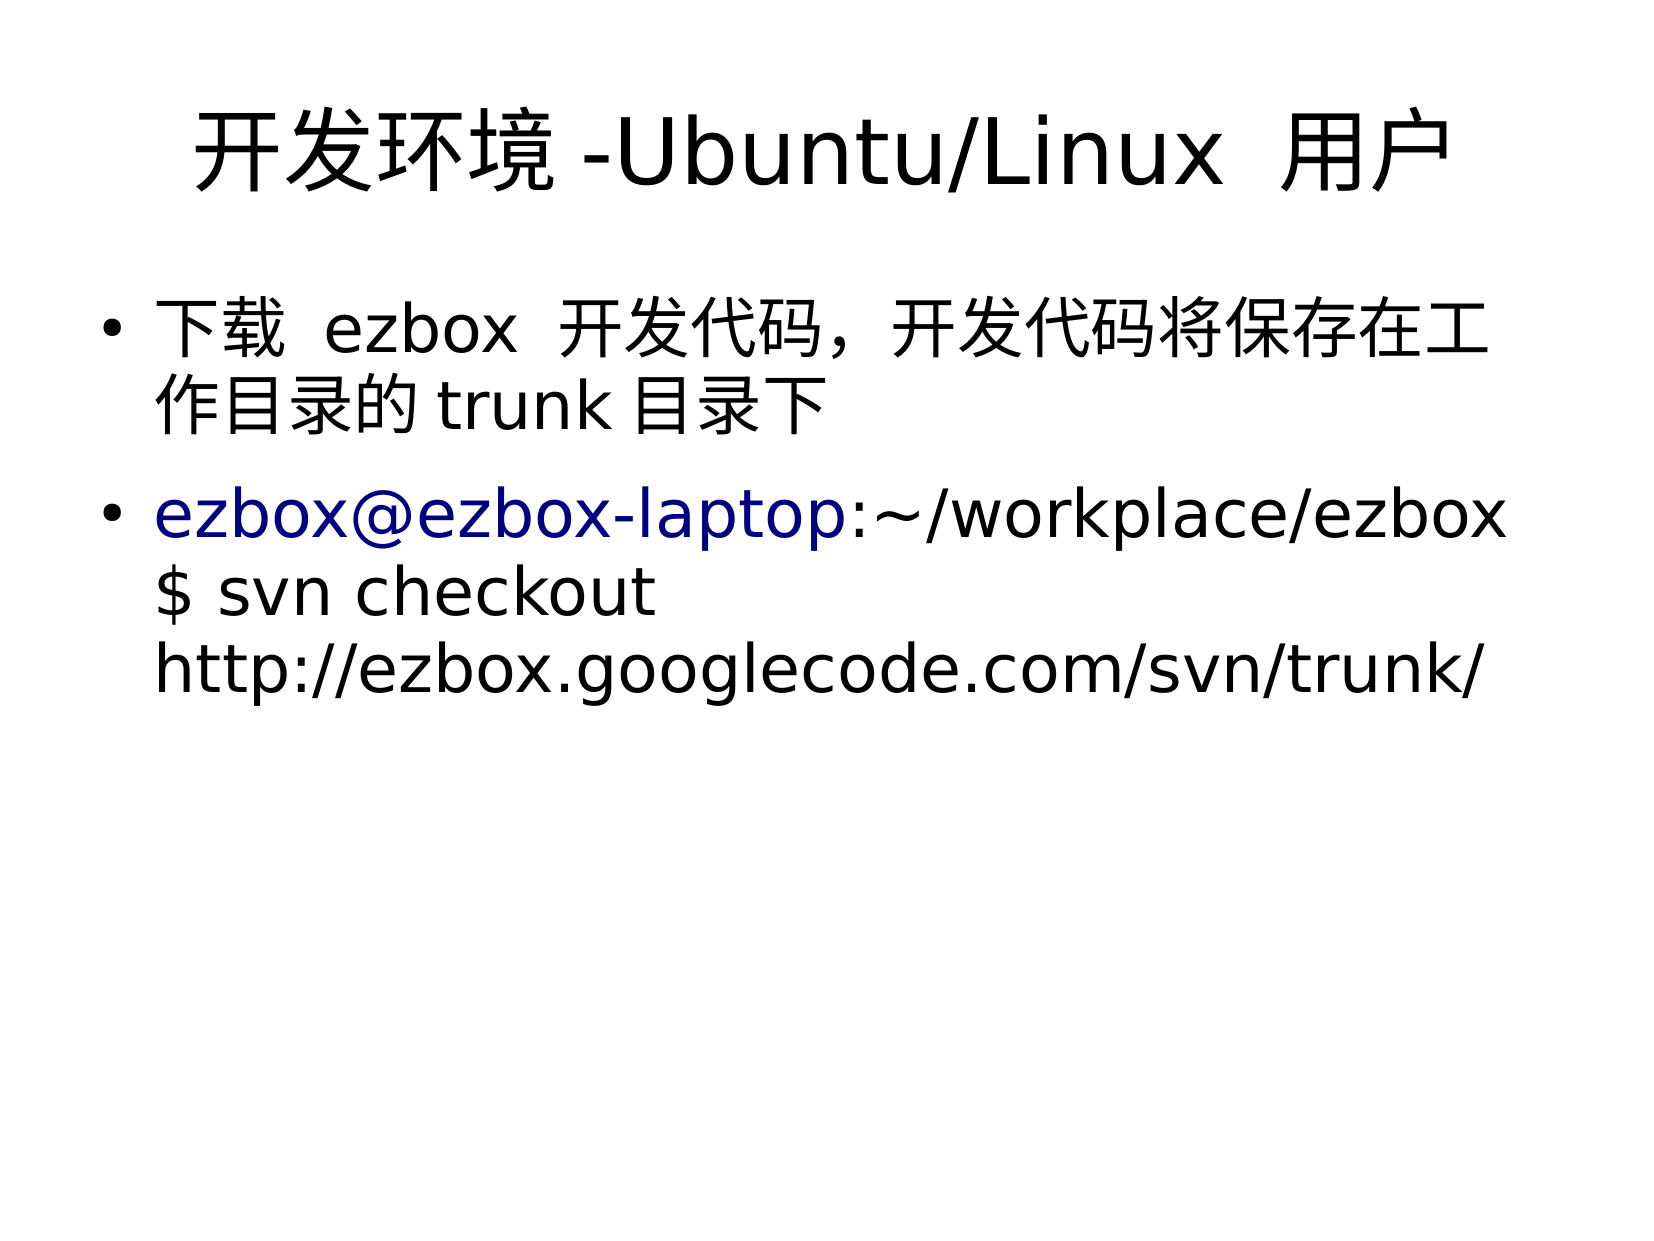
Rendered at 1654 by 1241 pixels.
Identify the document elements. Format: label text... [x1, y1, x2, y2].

list 下载 ezbox 开发代码，开发代码将保存在工作目录的trunk目录下 ezbox@ezbox-laptop:~/workplace/ezbox $ svn checkout http://ezbox.googlecode.com/svn/trunk/ [82, 290, 1538, 1010]
title 开发环境-Ubuntu/Linux 用户 [82, 49, 1571, 257]
